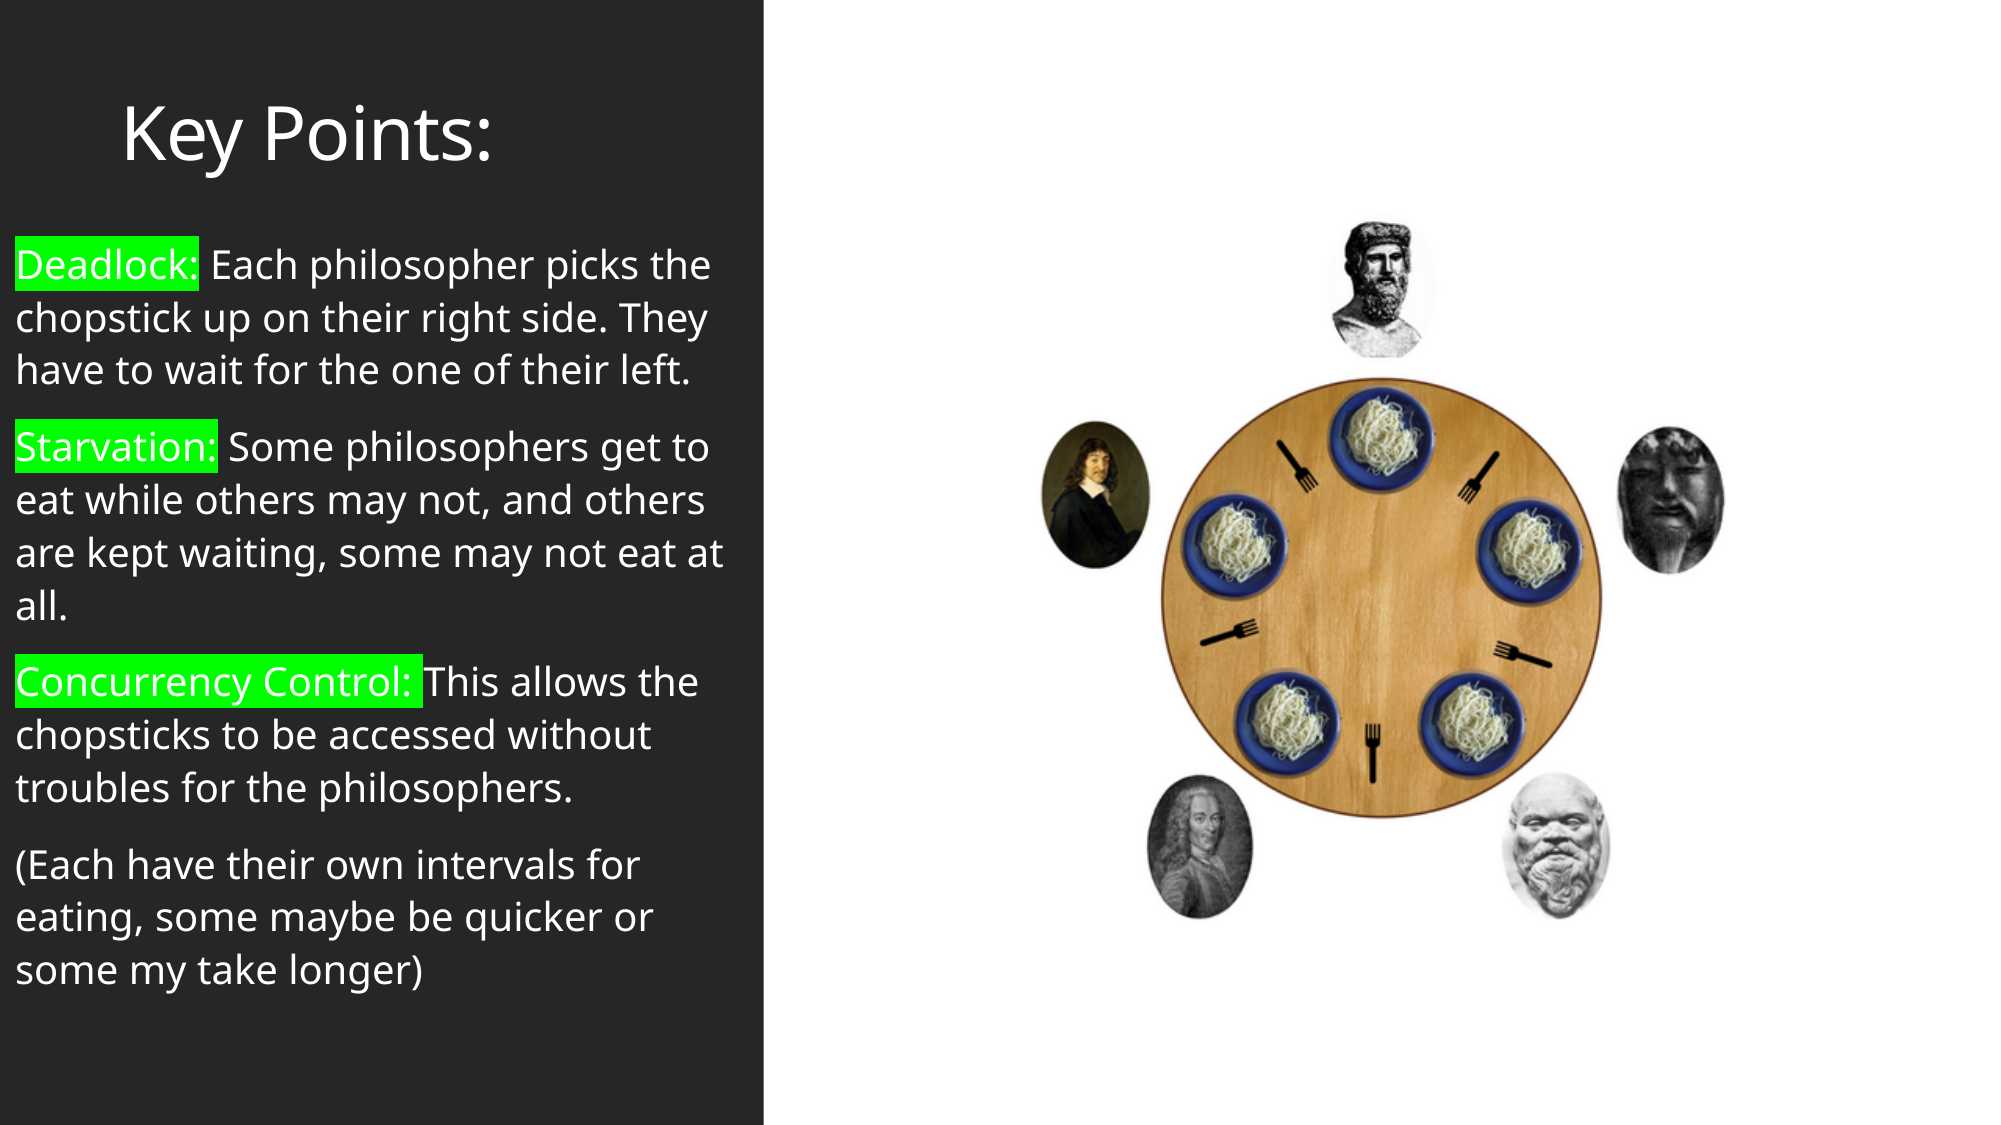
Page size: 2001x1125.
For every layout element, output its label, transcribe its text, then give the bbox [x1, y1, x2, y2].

list Deadlock: Each philosopher picks the chopstick up on their right side. They have to wait for the one of their left. Starvation: Some philosophers get to eat while others may not, and others are kept waiting, some may not eat at all. Concurrency Control: This allows the chopsticks to be accessed without troubles for the philosophers. (Each have their own intervals for eating, some maybe be quicker or some my take longer) [0, 226, 762, 1002]
picture [1038, 211, 1726, 924]
title Key Points: [105, 82, 683, 184]
